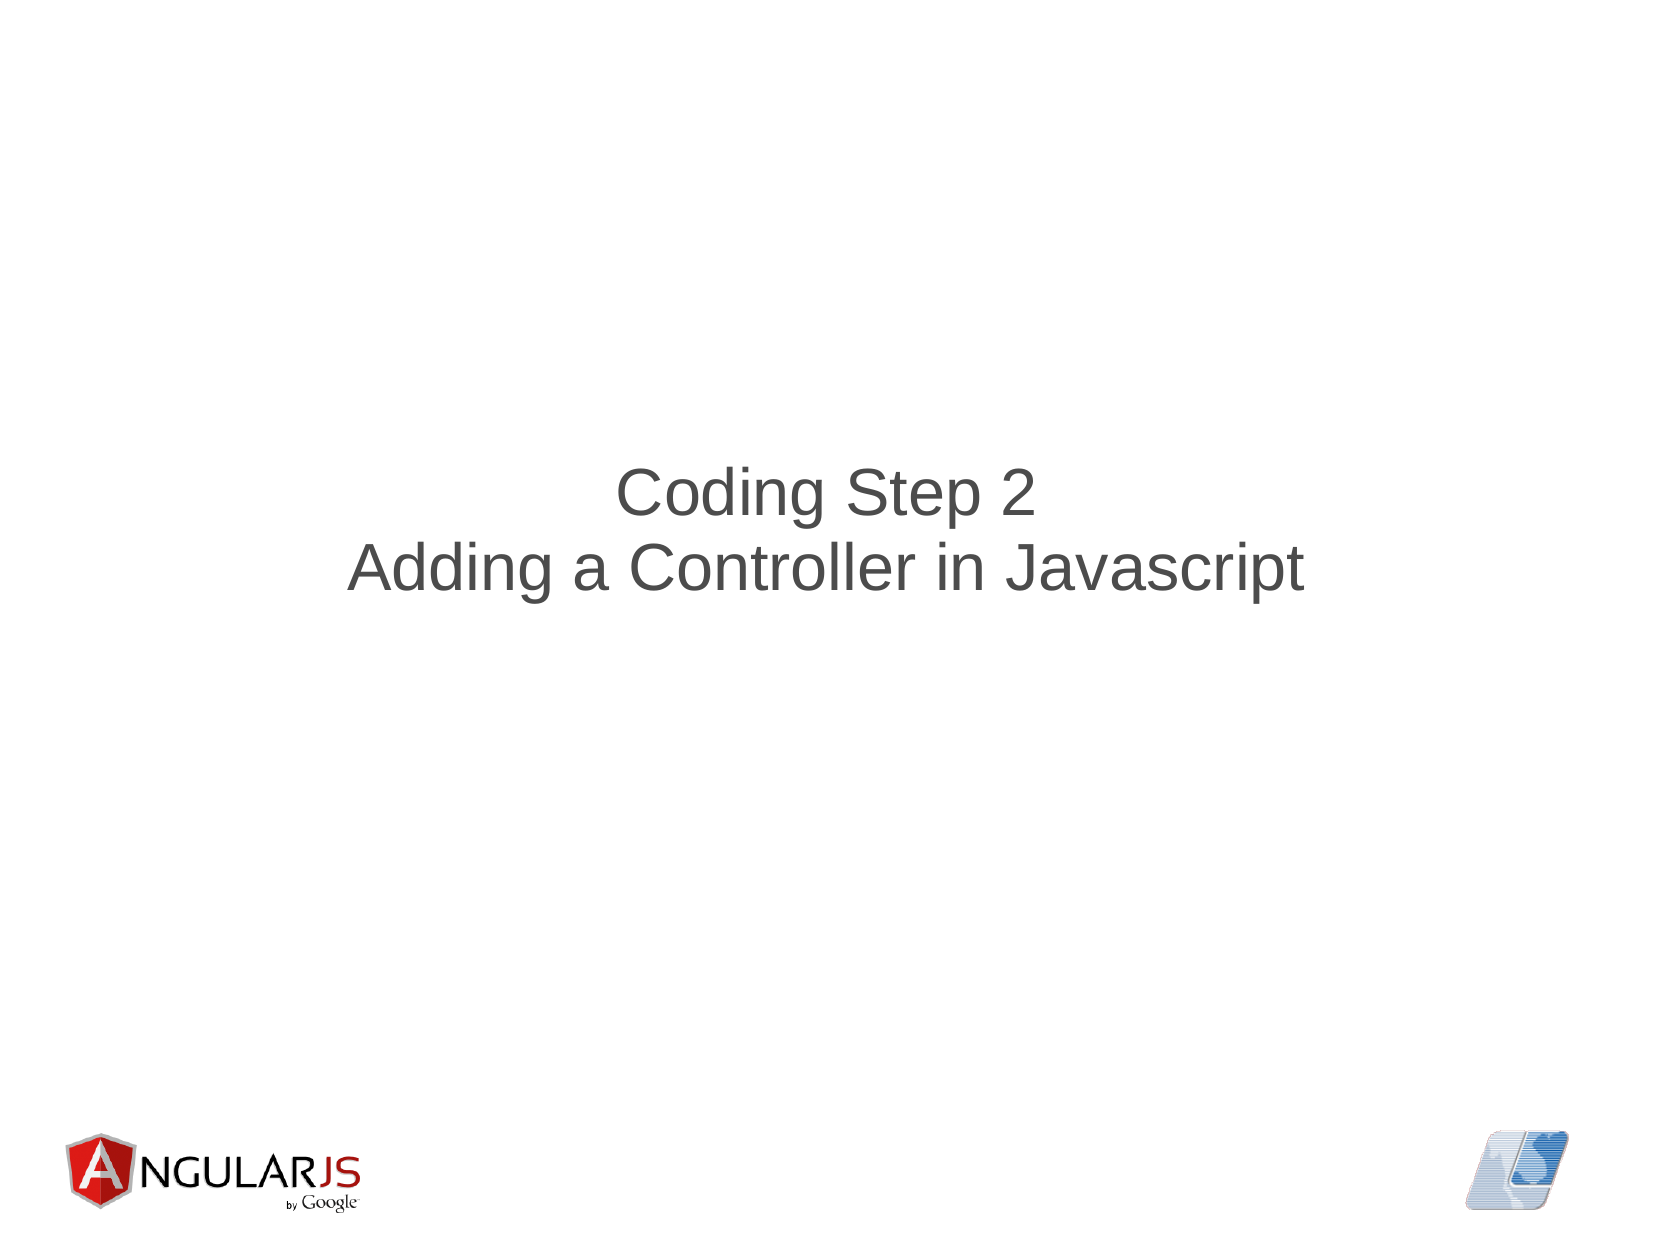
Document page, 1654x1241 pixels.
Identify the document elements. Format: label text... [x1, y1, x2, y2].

subtitle Coding Step 2 Adding a Controller in Javascript [82, 49, 1571, 1010]
picture [59, 1091, 367, 1241]
picture [1461, 1129, 1571, 1210]
